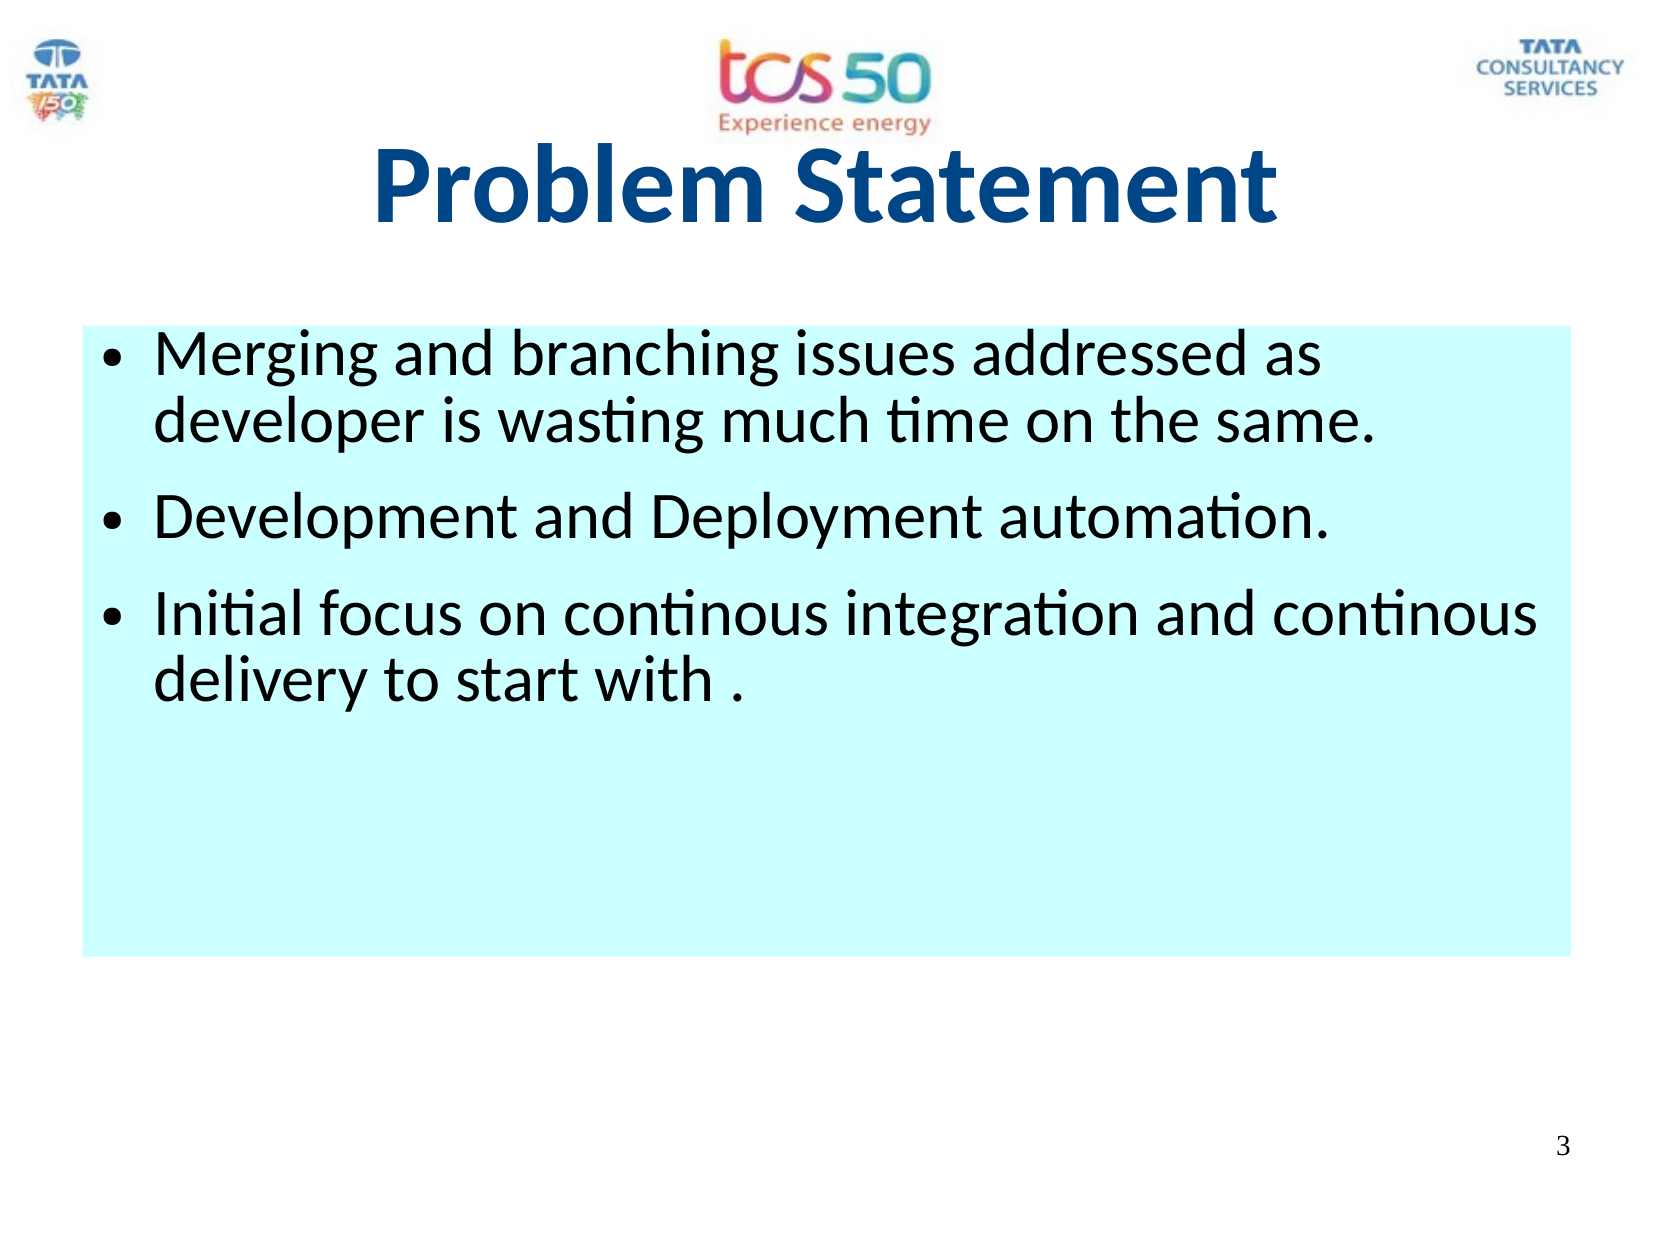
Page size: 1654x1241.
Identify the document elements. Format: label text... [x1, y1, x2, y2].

list Merging and branching issues addressed as developer is wasting much time on the same. Development and Deployment automation. Initial focus on continous integration and continous delivery to start with . [82, 325, 1571, 957]
picture [11, 11, 1654, 149]
title Problem Statement [82, 90, 1571, 298]
